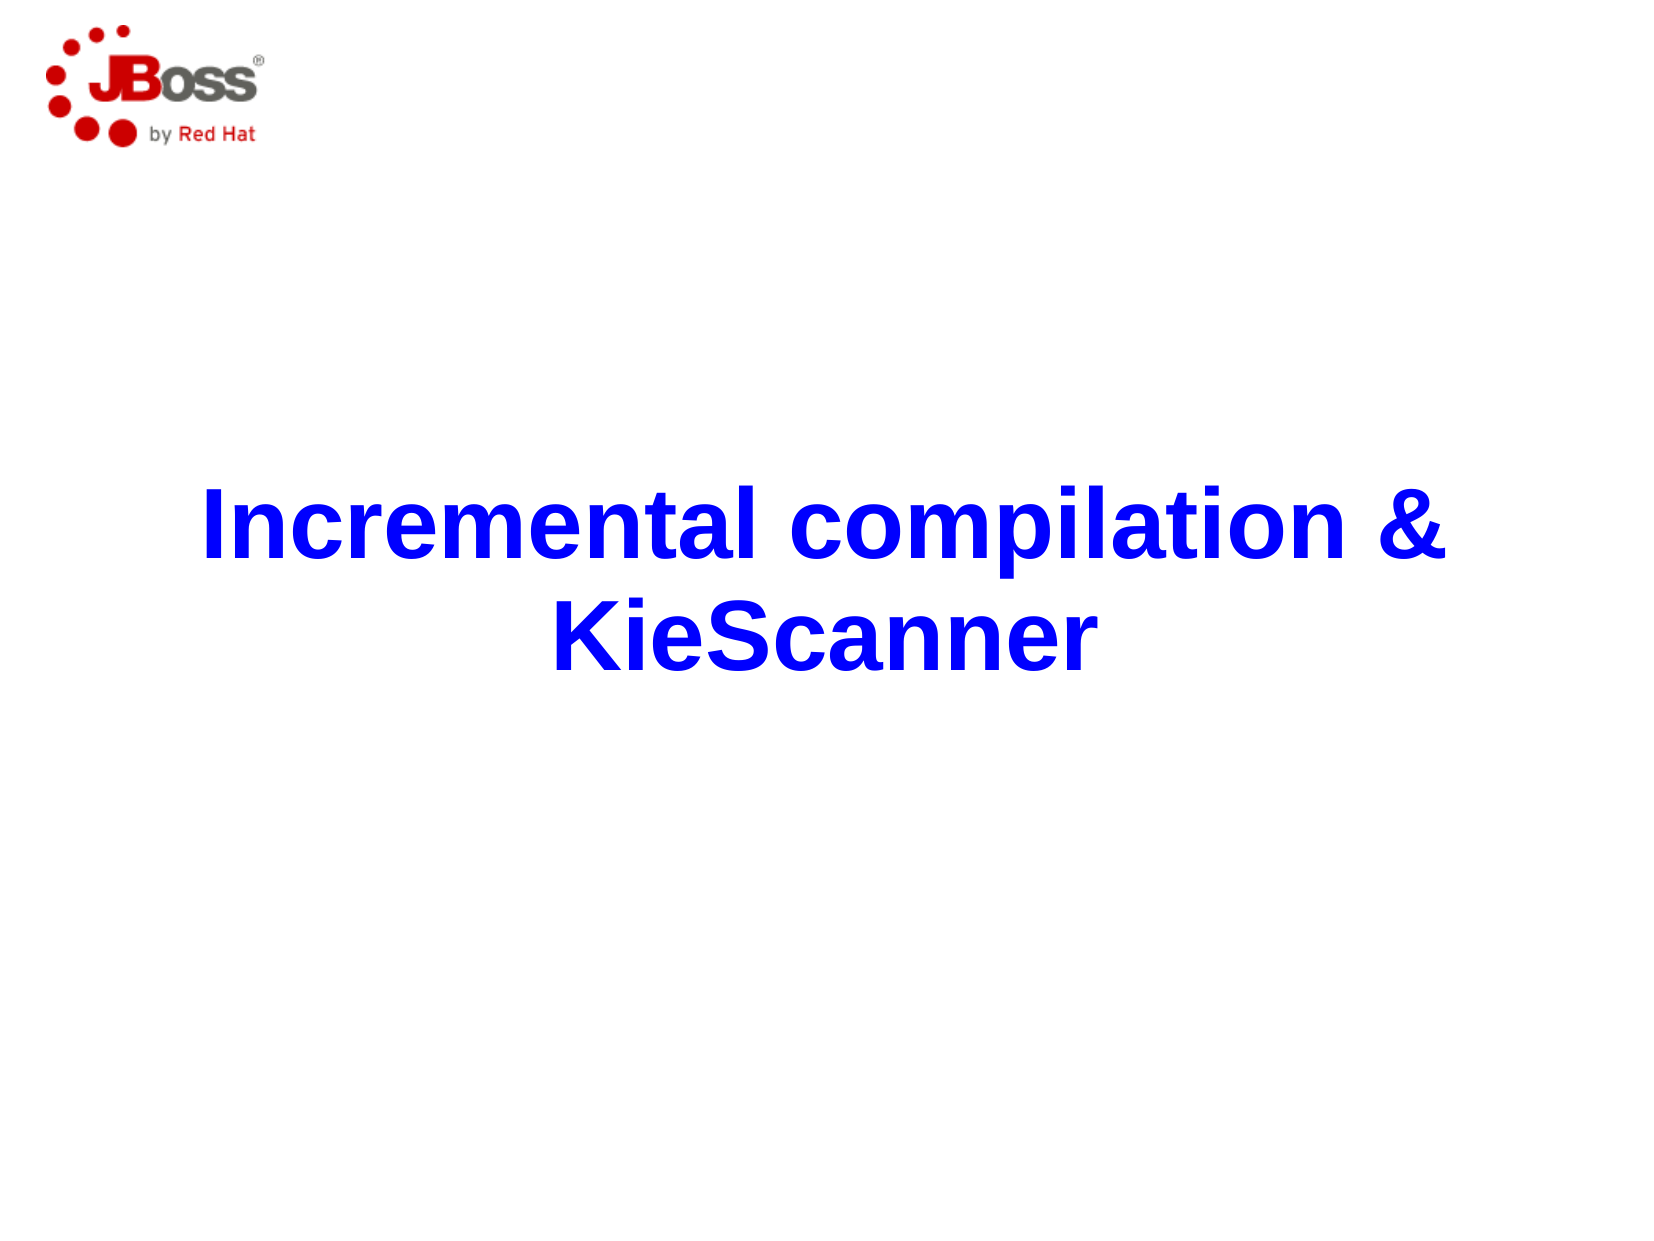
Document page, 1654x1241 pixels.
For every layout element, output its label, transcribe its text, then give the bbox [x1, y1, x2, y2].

subtitle Incremental compilation & KieScanner [75, 37, 1576, 1125]
picture [46, 25, 266, 149]
